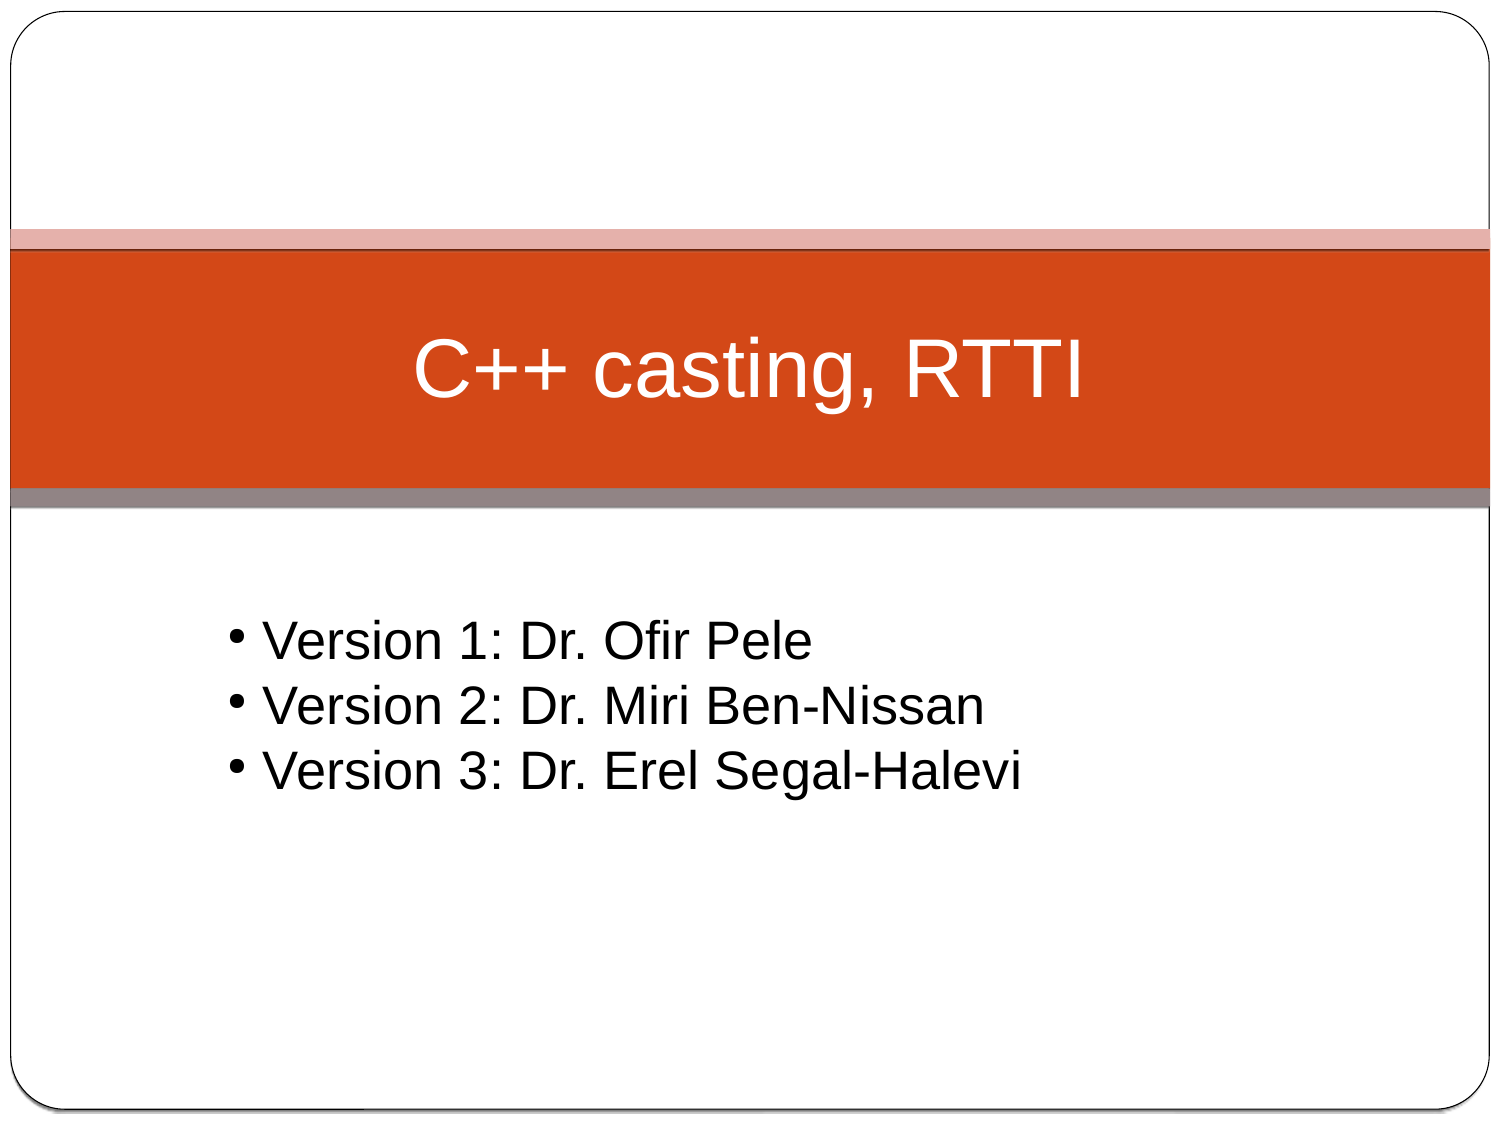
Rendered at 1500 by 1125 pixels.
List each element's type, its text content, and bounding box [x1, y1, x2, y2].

text_box Version 1: Dr. Ofir Pele Version 2: Dr. Miri Ben-Nissan Version 3: Dr. Erel Segal-Halevi [212, 532, 1263, 796]
title C++ casting, RTTI [75, 247, 1425, 489]
